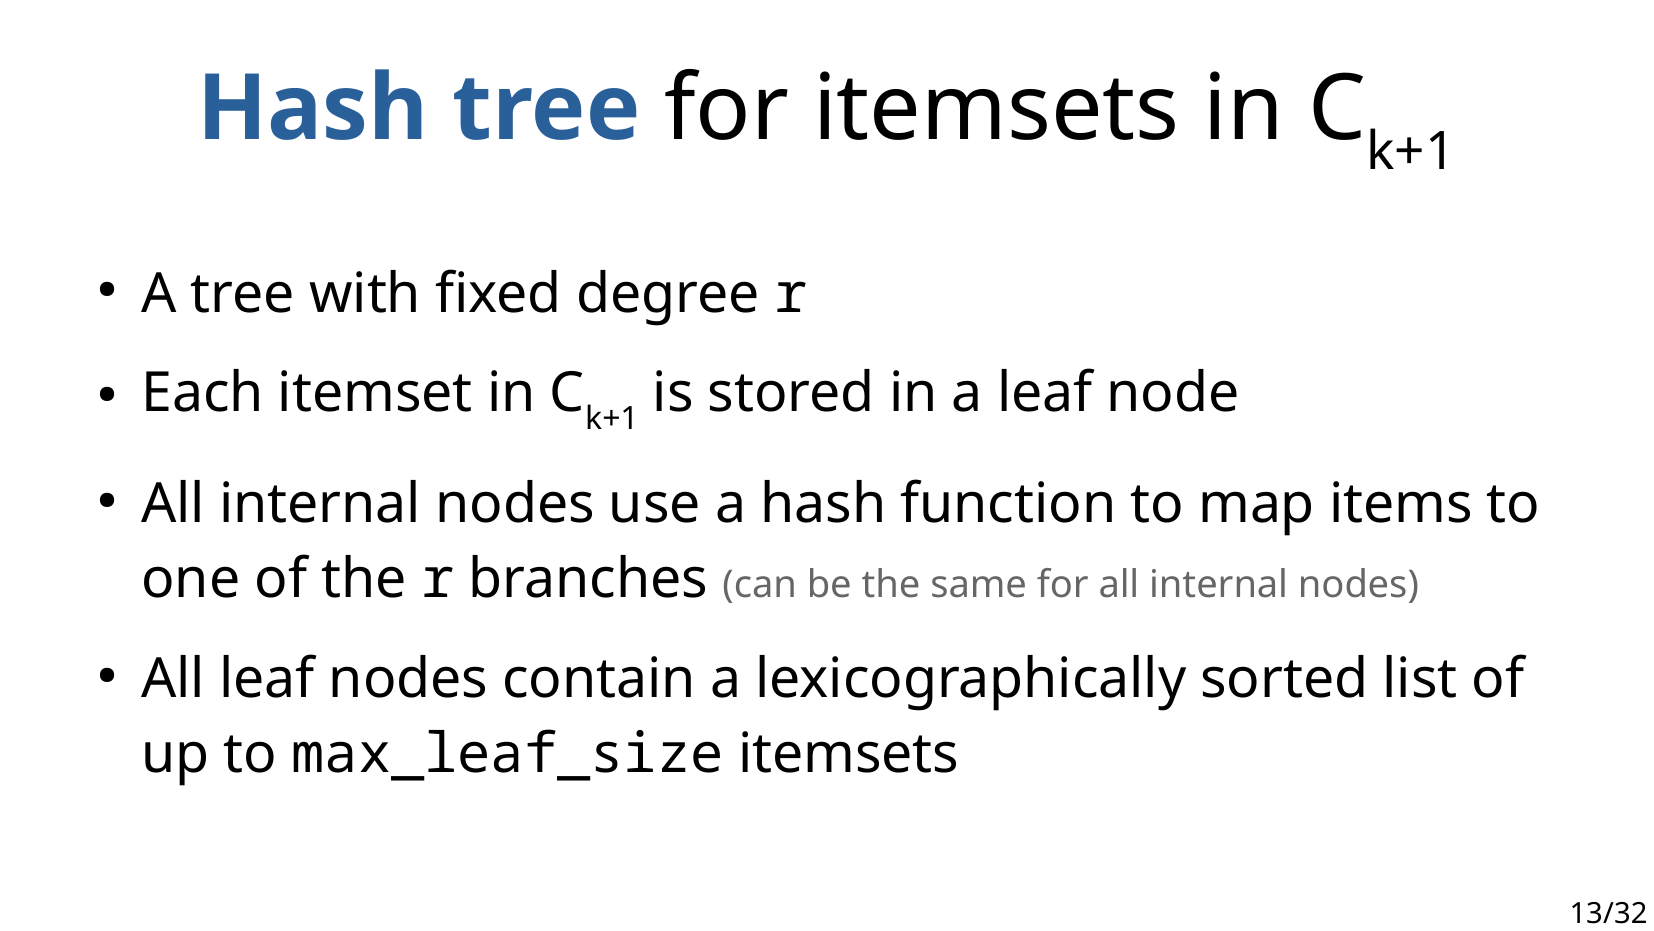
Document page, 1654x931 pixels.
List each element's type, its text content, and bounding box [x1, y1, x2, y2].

title Hash tree for itemsets in Ck+1 [82, 1, 1571, 226]
list A tree with fixed degree r Each itemset in Ck+1 is stored in a leaf node All internal nodes use a hash function to map items to one of the r branches (can be the same for all internal nodes) All leaf nodes contain a lexicographically sorted list of up to max_leaf_size itemsets [82, 253, 1571, 793]
